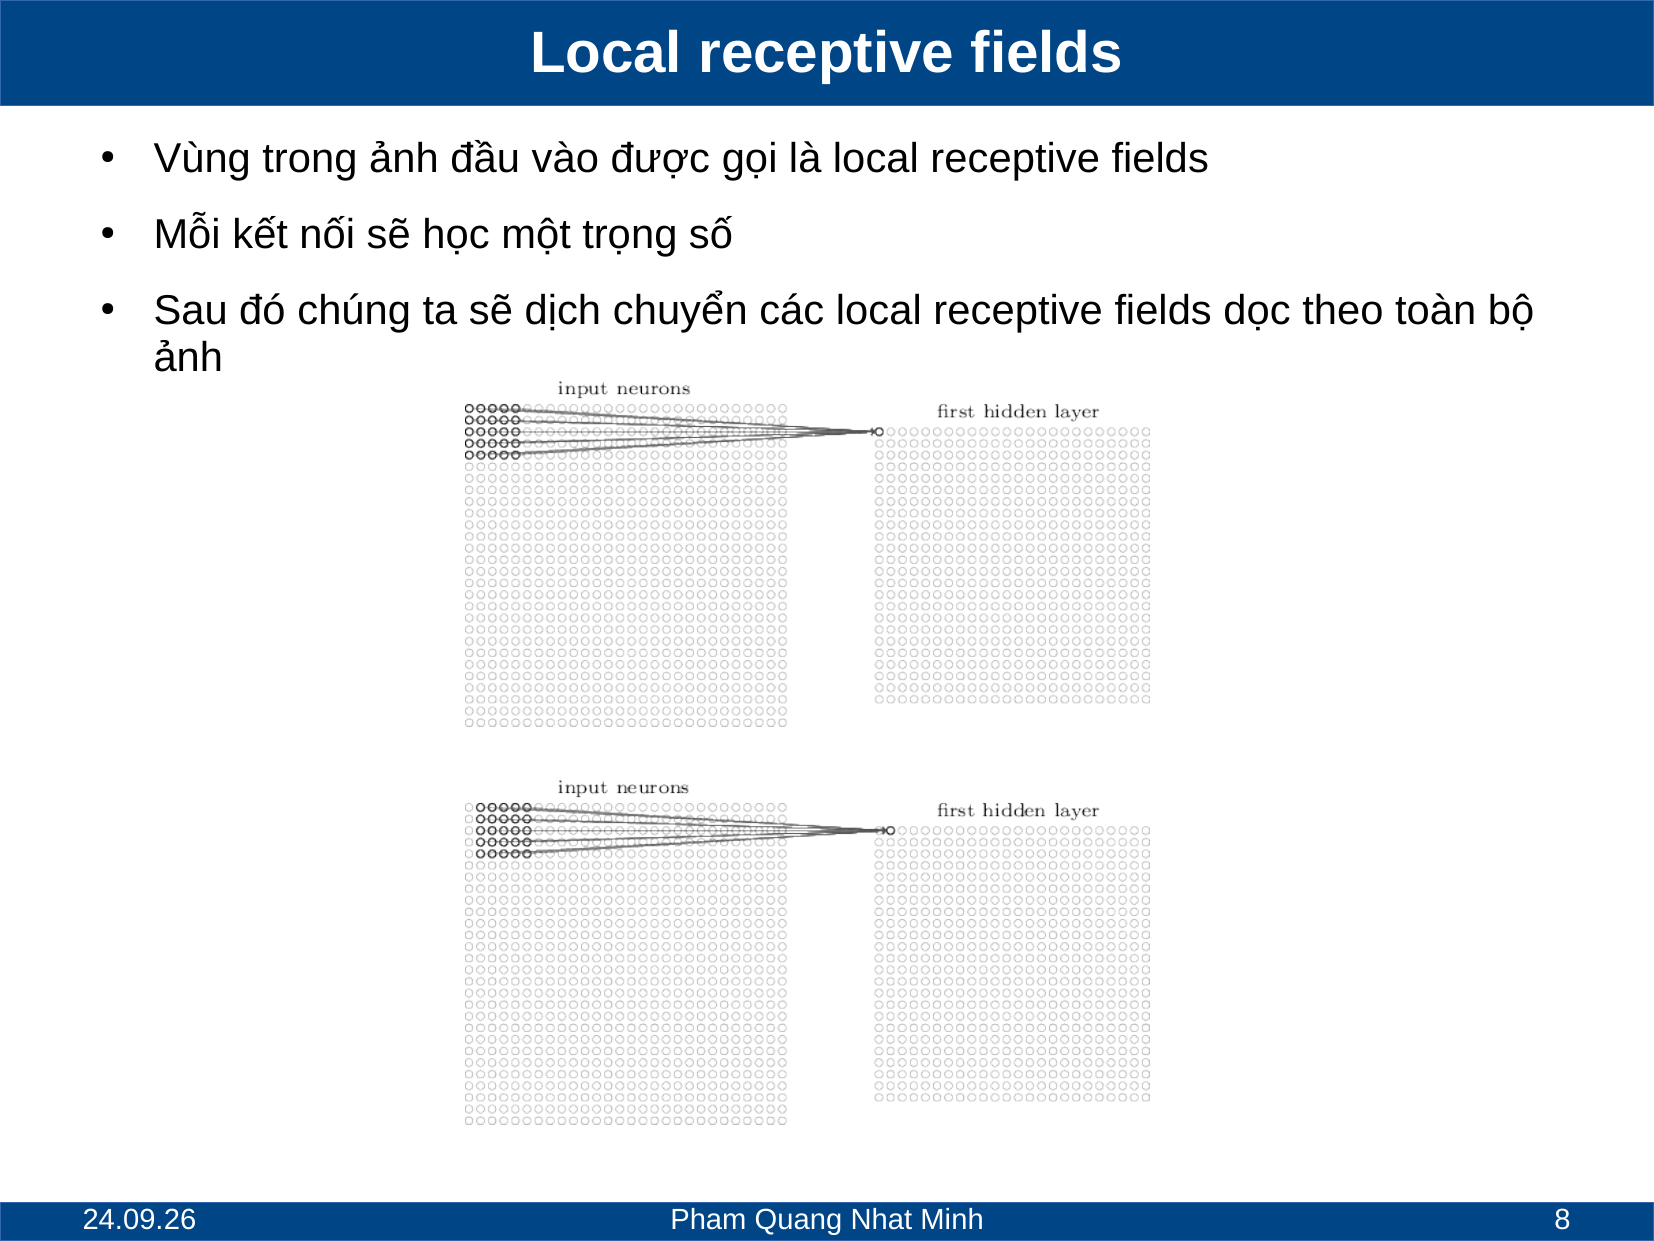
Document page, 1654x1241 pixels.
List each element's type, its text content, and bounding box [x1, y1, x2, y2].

title Local receptive fields [0, 0, 1654, 106]
list Vùng trong ảnh đầu vào được gọi là local receptive fields Mỗi kết nối sẽ học một trọng số Sau đó chúng ta sẽ dịch chuyển các local receptive fields dọc theo toàn bộ ảnh [82, 135, 1571, 436]
picture [465, 374, 1150, 727]
picture [465, 773, 1150, 1126]
